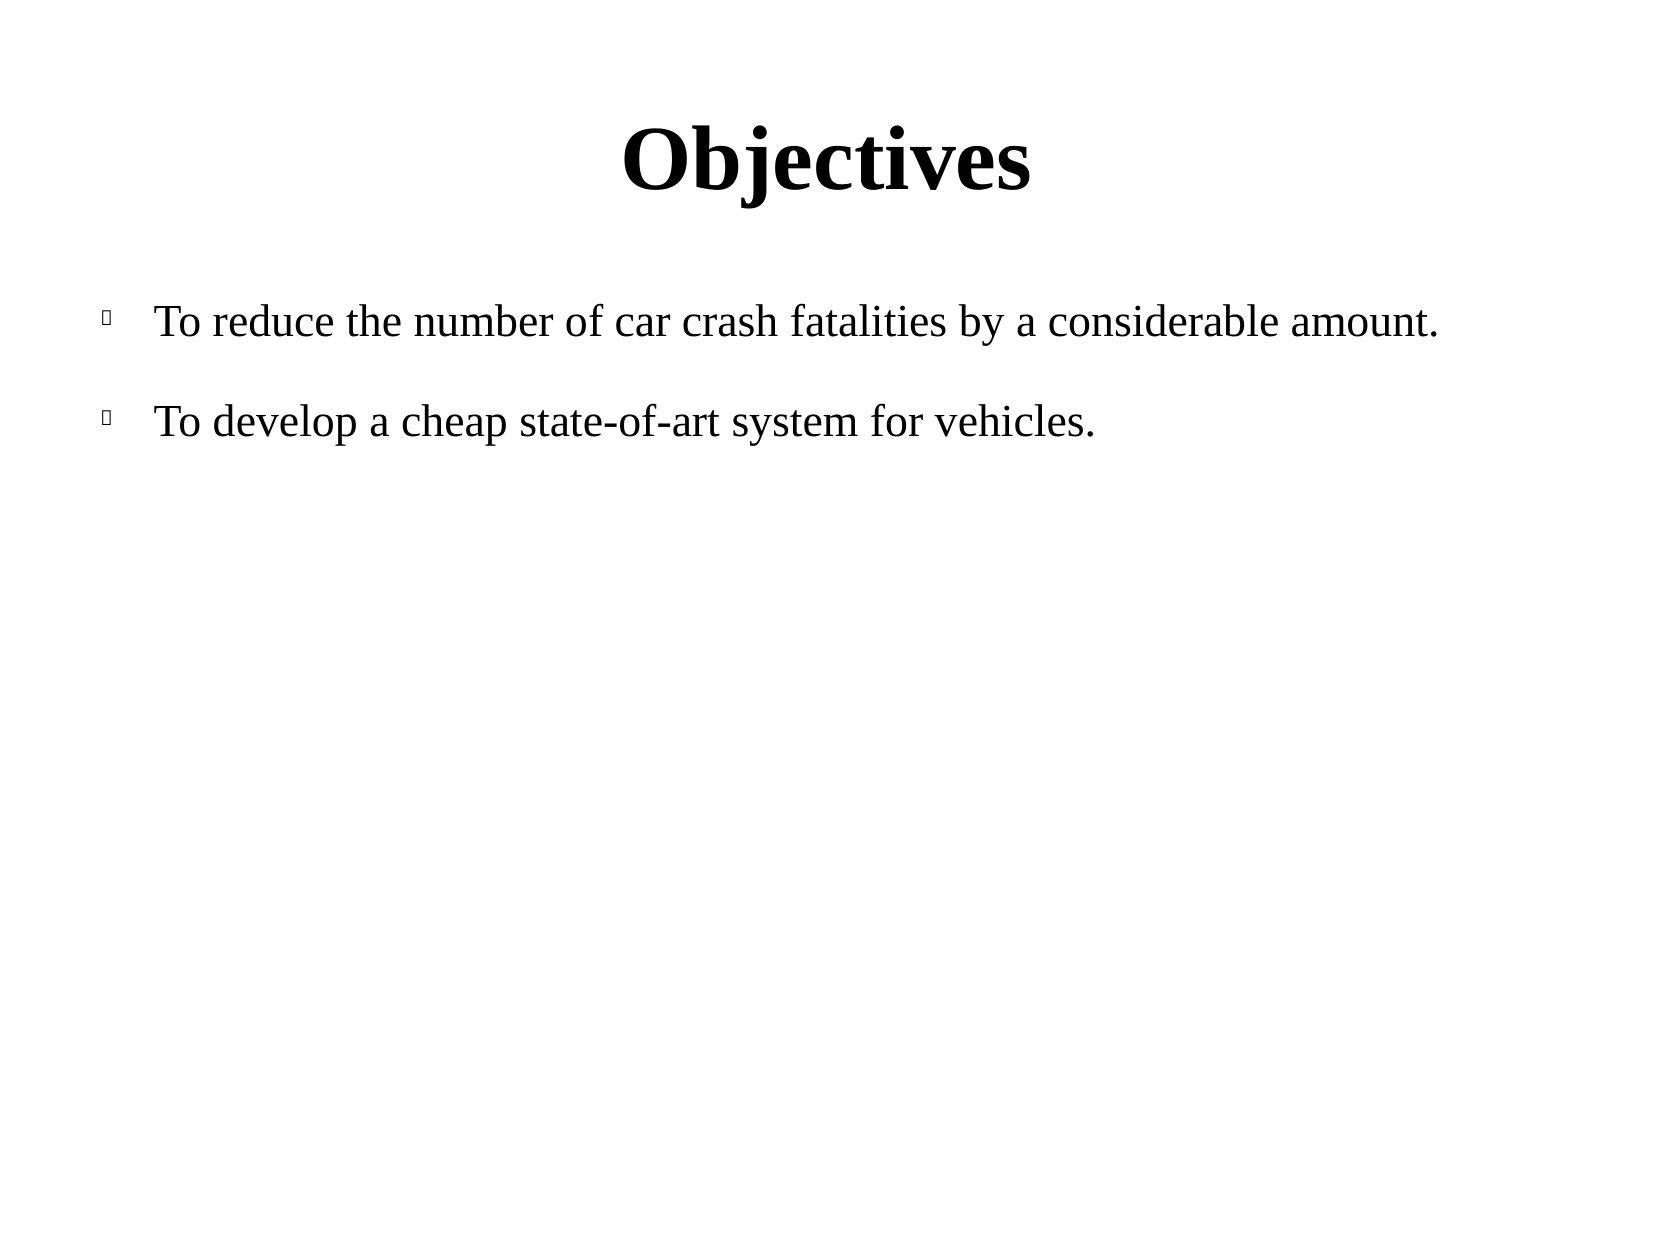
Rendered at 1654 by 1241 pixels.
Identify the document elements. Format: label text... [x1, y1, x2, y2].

text_box To reduce the number of car crash fatalities by a considerable amount. To develop a cheap state-of-art system for vehicles. [82, 290, 1571, 1010]
text_box Objectives [82, 49, 1571, 257]
